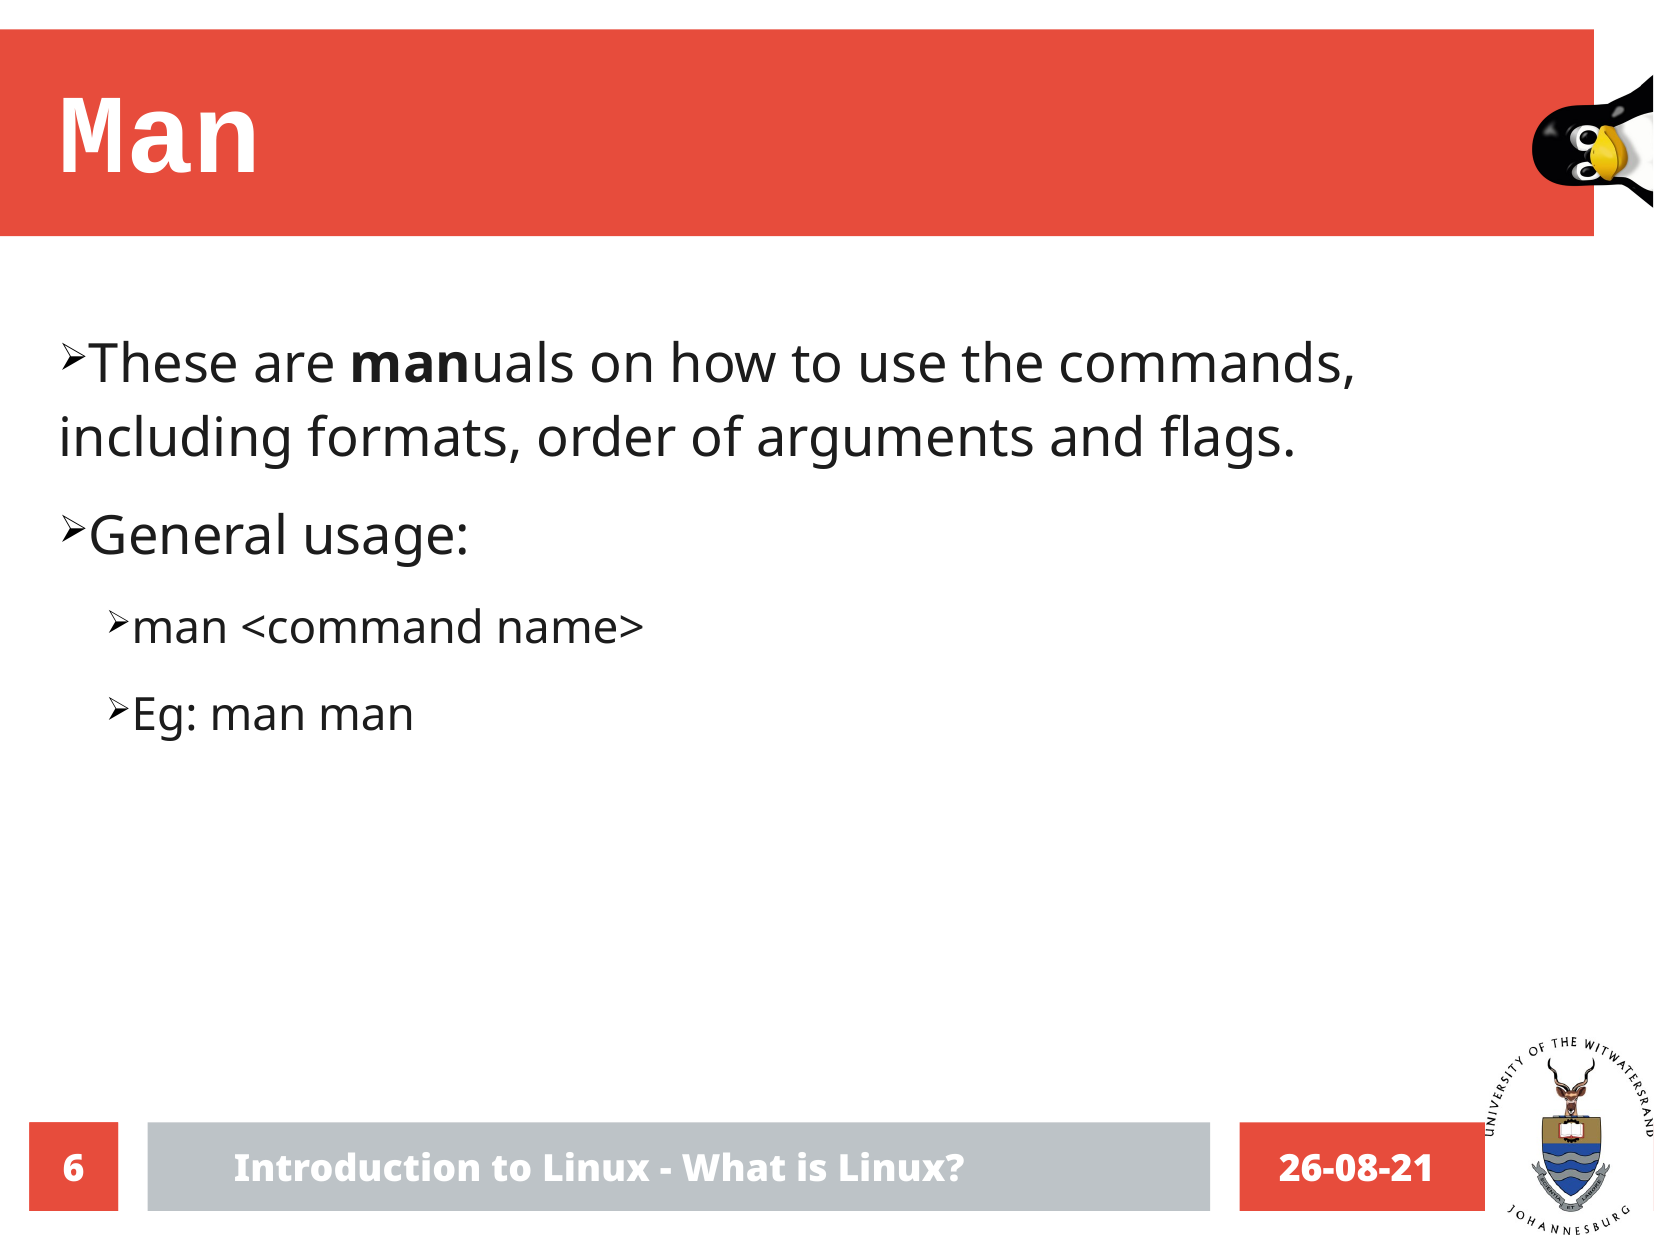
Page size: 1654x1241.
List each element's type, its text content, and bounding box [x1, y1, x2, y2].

picture [1485, 1037, 1654, 1235]
title Man [58, 59, 1594, 207]
picture [1515, 24, 1654, 276]
list These are manuals on how to use the commands, including formats, order of arguments and flags. General usage: man <command name> Eg: man man [58, 324, 1565, 1093]
